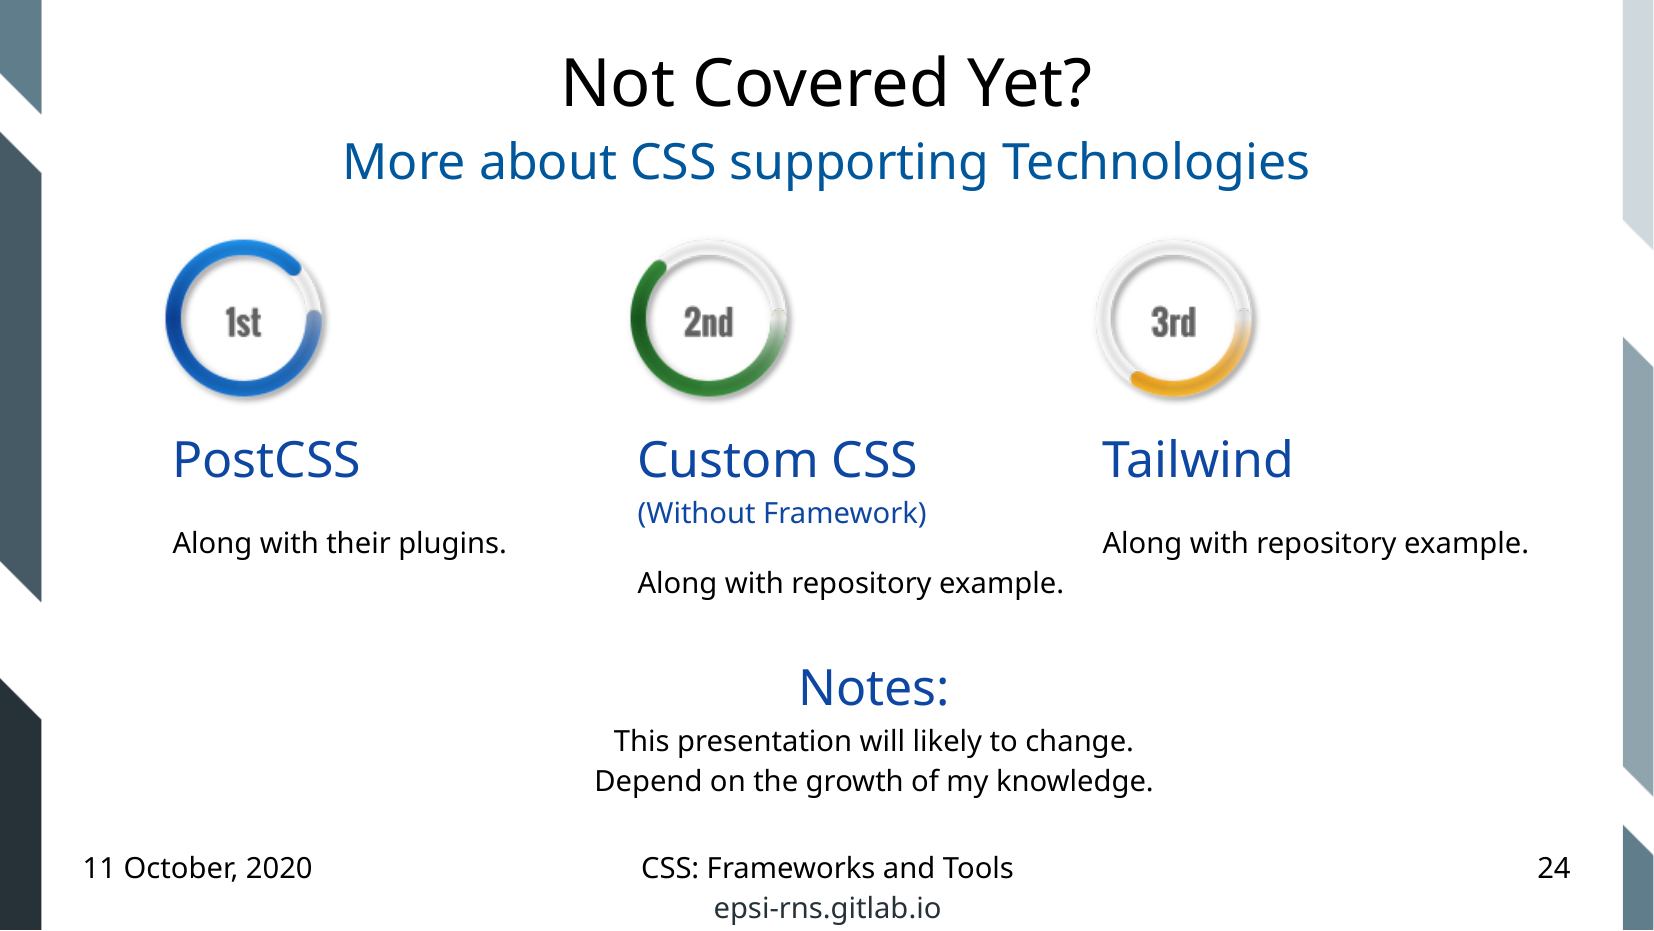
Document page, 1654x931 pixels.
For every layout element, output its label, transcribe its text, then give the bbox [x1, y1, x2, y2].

title Not Covered Yet? More about CSS supporting Technologies [82, 37, 1571, 193]
list Custom CSS (Without Framework) Along with repository example. [637, 424, 1088, 645]
list Tailwind Along with repository example. [1102, 424, 1531, 666]
picture [0, 0, 1654, 930]
text_box Notes: This presentation will likely to change. Depend on the growth of my knowledge. [579, 645, 1103, 833]
list PostCSS Along with their plugins. [172, 424, 623, 666]
